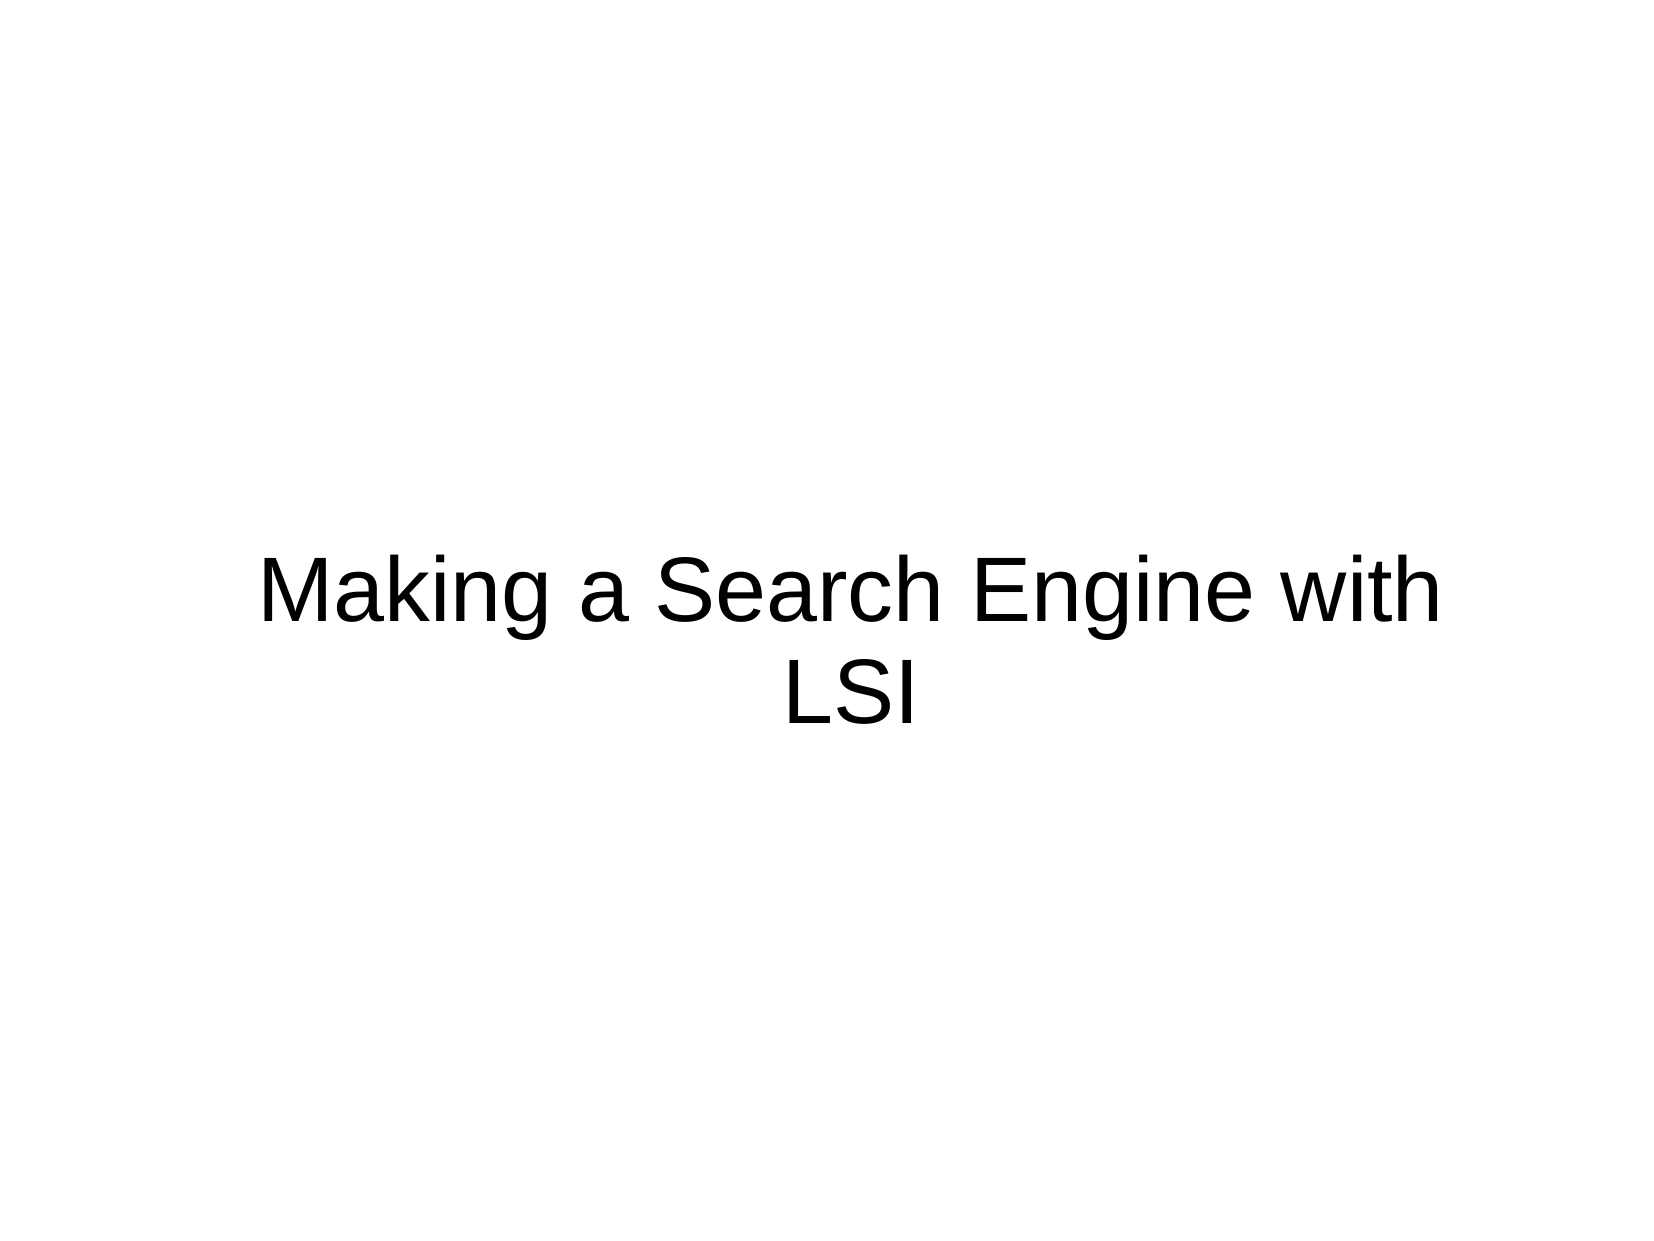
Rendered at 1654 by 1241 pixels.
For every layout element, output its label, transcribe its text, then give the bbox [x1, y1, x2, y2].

text_box Making a Search Engine with LSI [181, 538, 1523, 744]
